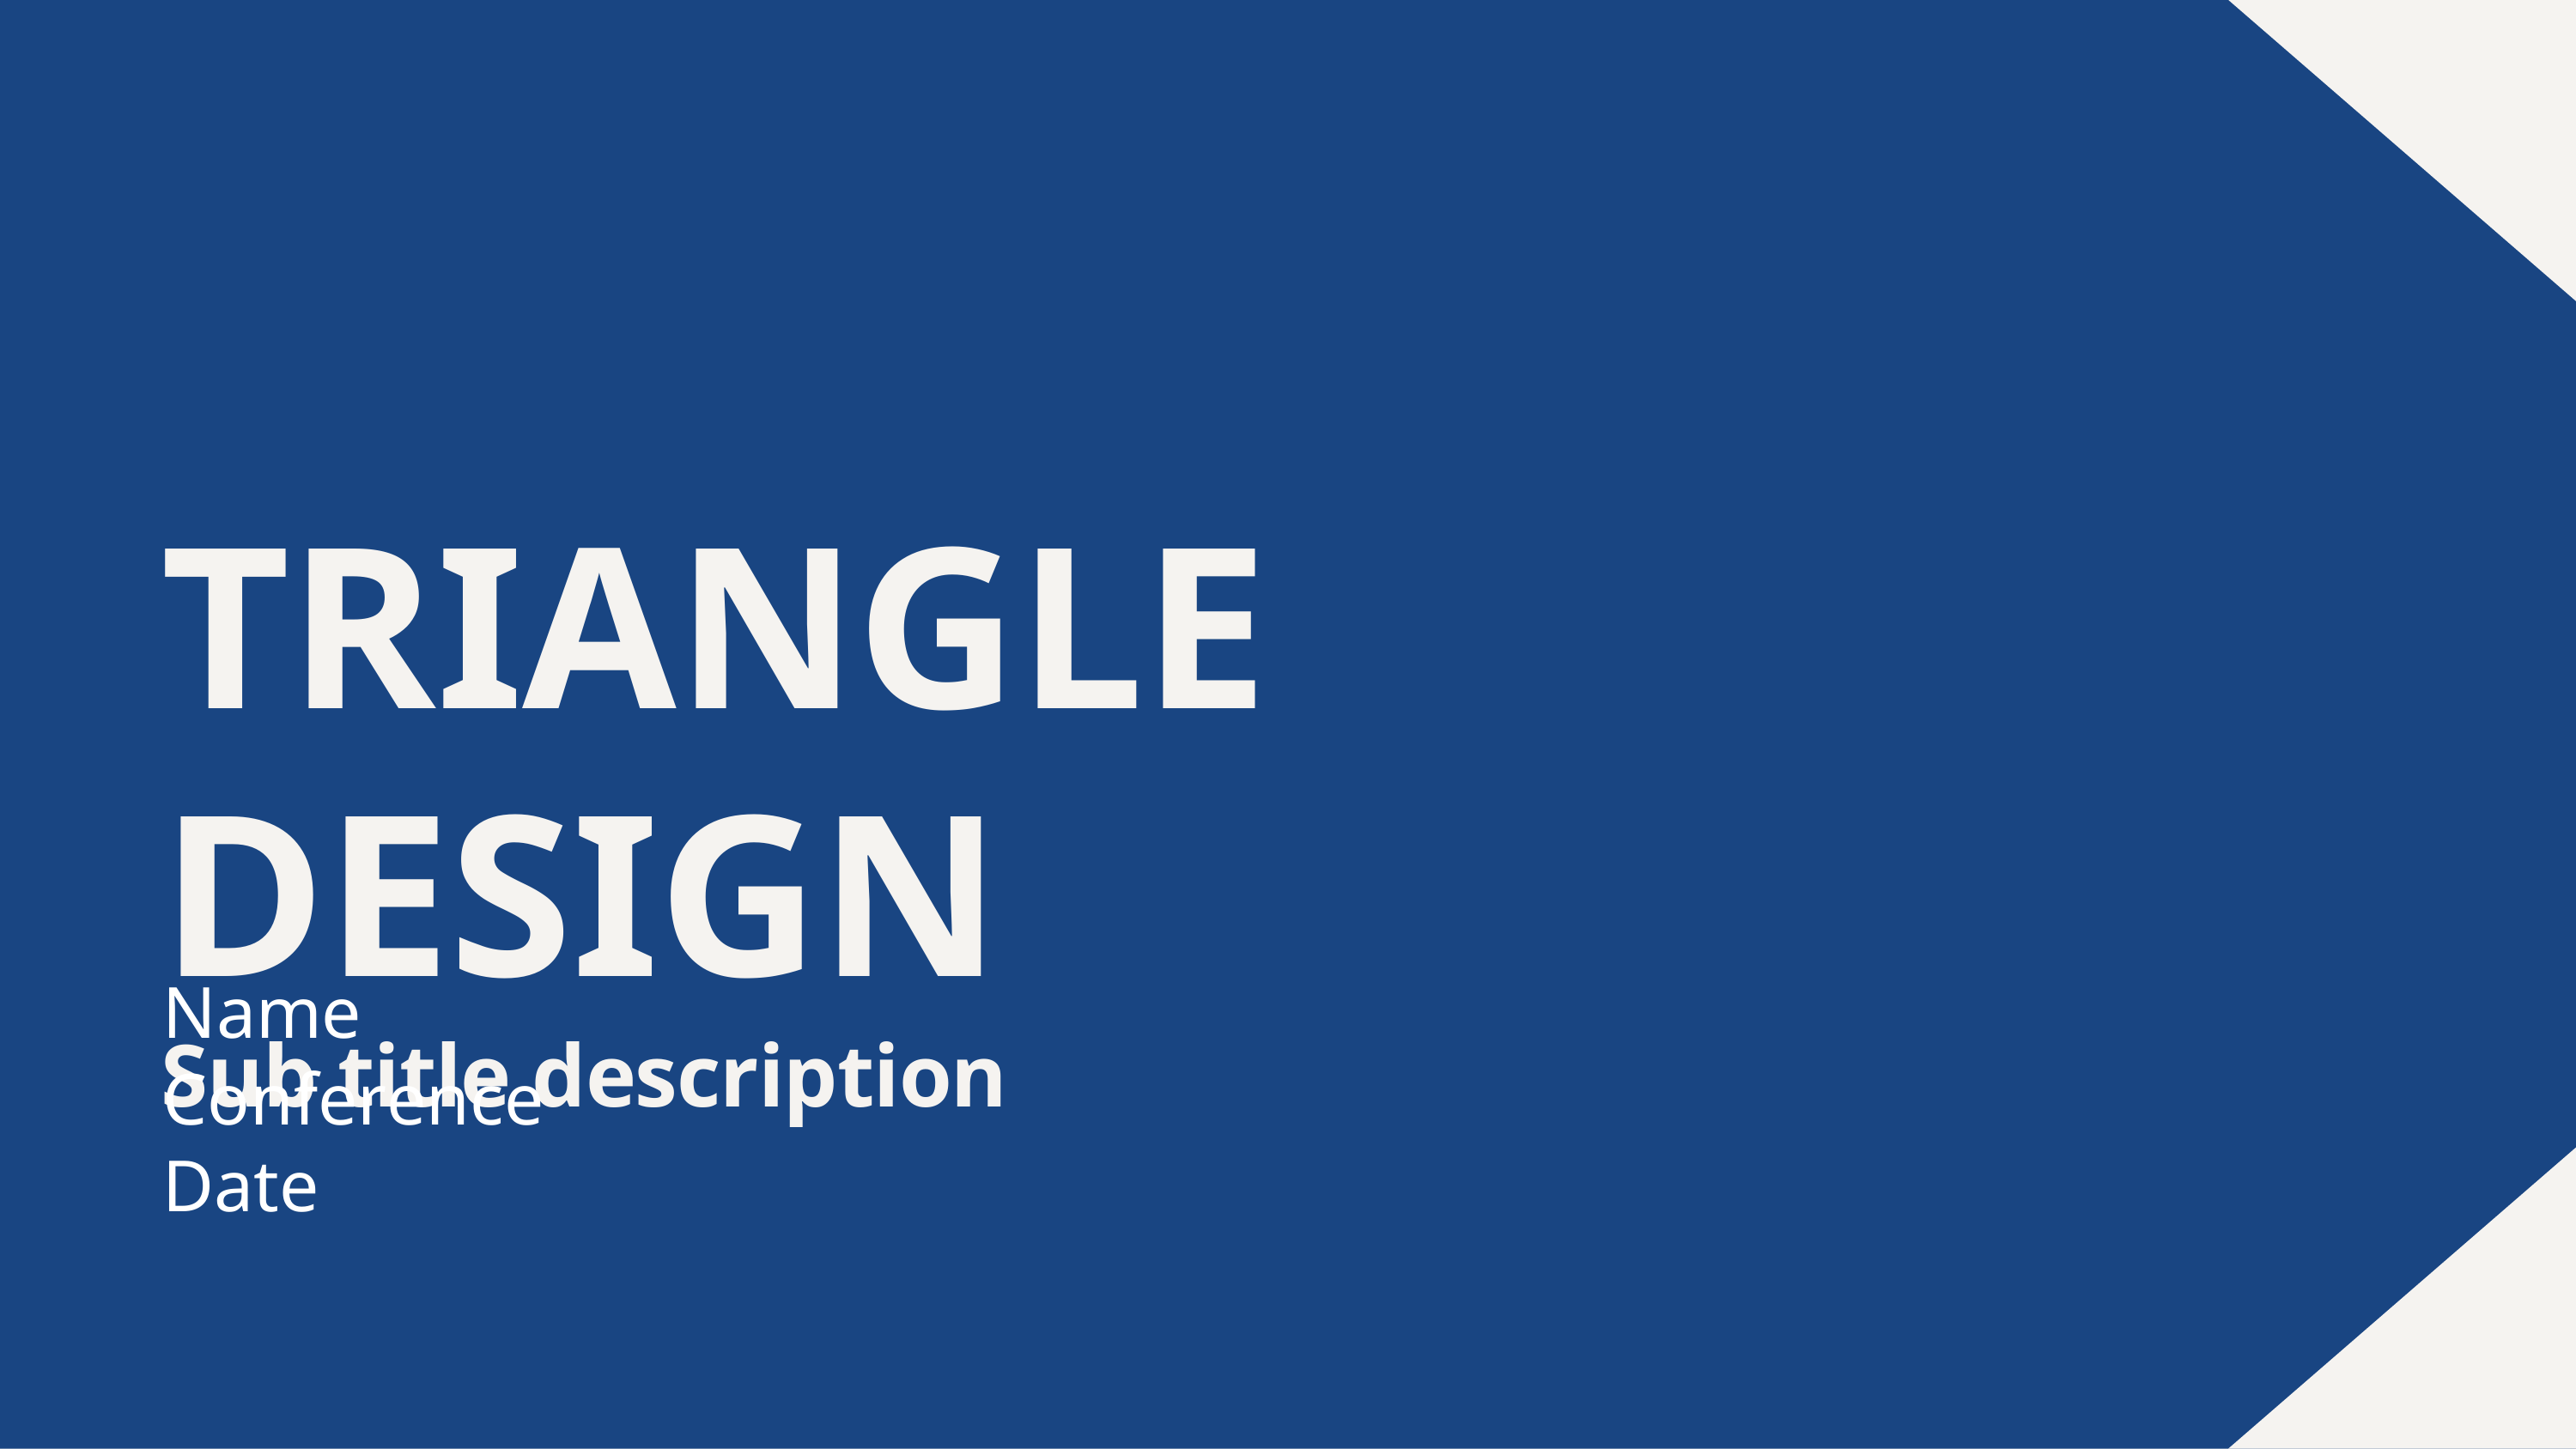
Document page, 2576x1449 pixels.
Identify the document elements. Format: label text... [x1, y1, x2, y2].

text_box Name Conference Date [161, 966, 2142, 1227]
title TRIANGLE DESIGN Sub title description [161, 482, 1848, 857]
text_box [0, 0, 2576, 1449]
